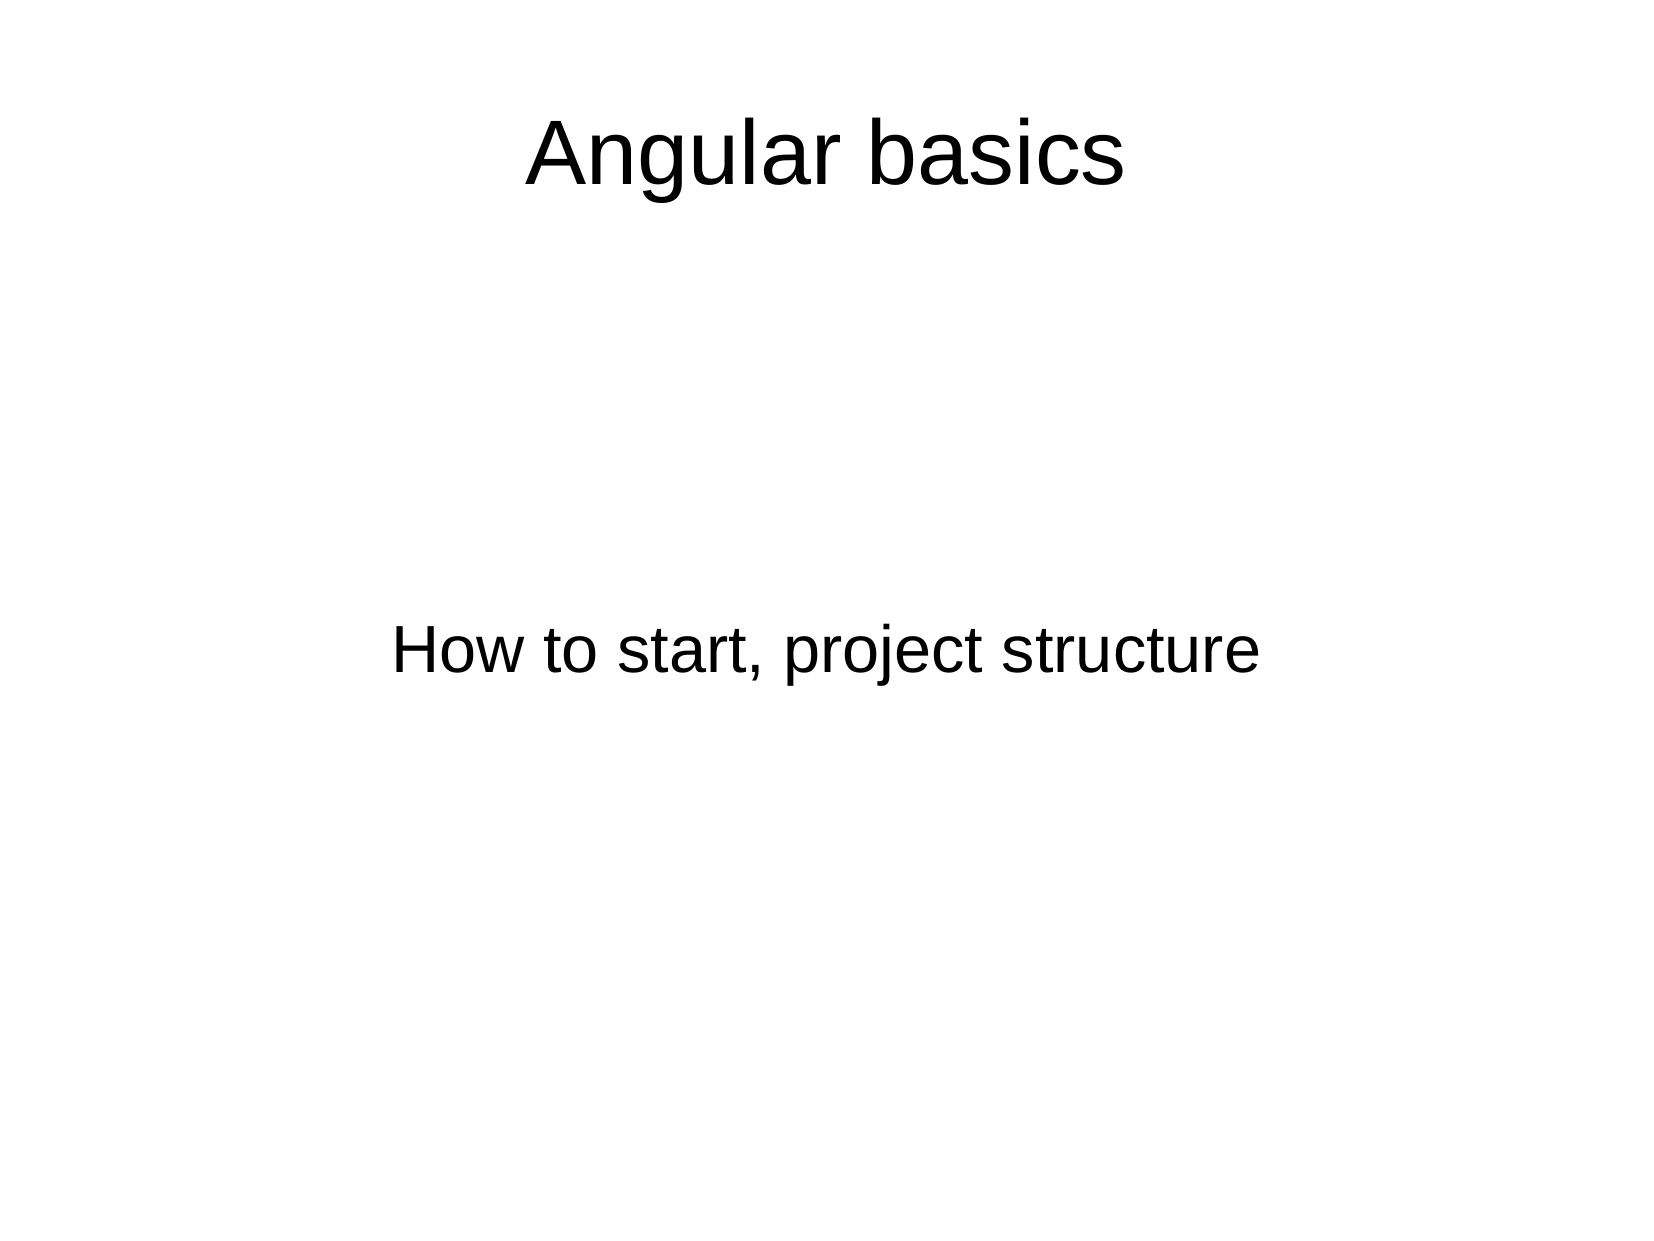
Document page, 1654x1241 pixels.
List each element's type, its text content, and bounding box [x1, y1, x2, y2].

title Angular basics [82, 49, 1571, 257]
subtitle How to start, project structure [82, 290, 1571, 1010]
